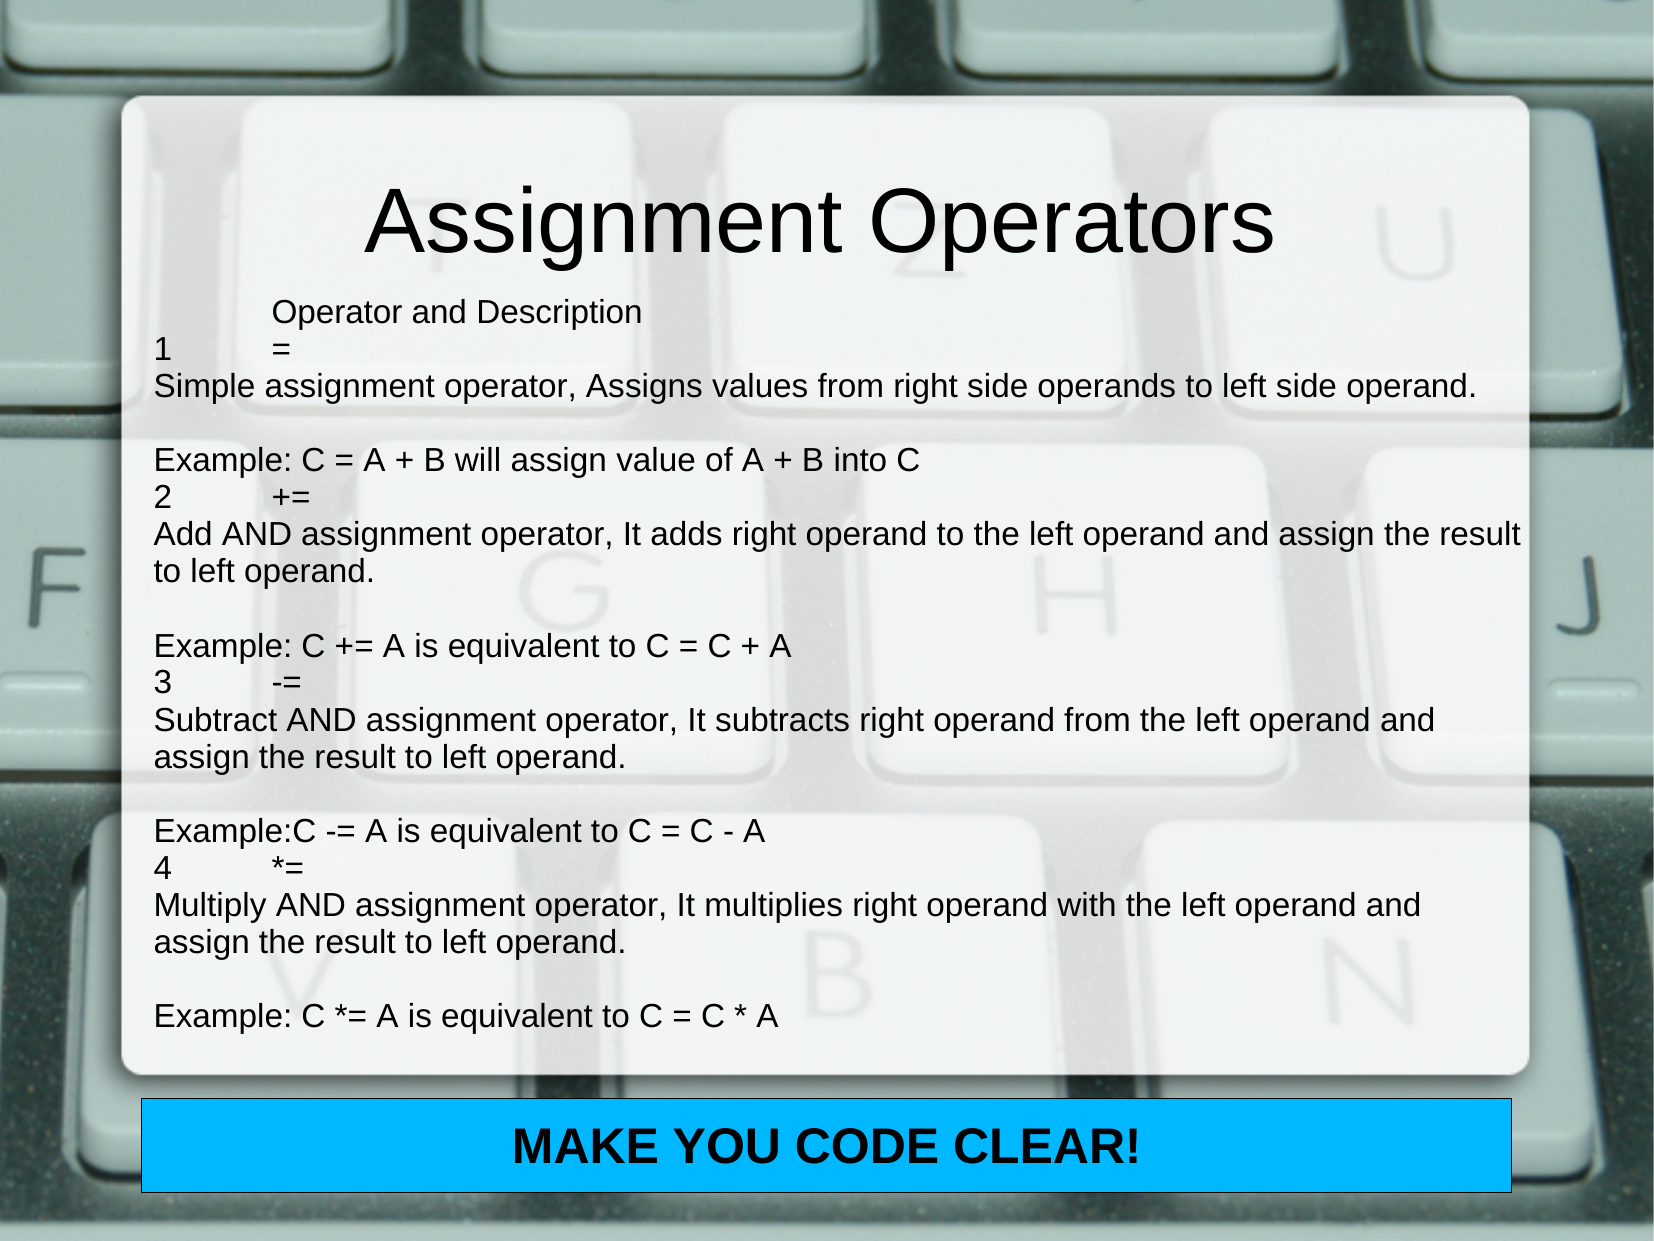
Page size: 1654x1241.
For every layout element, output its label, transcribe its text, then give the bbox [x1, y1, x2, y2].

title Assignment Operators [135, 117, 1506, 325]
text_box Operator and Description 1 = Simple assignment operator, Assigns values from right side operands to left side operand. Example: C = A + B will assign value of A + B into C 2 += Add AND assignment operator, It adds right operand to the left operand and assign the result to left operand. Example: C += A is equivalent to C = C + A 3 -= Subtract AND assignment operator, It subtracts right operand from the left operand and assign the result to left operand. Example:C -= A is equivalent to C = C - A 4 *= Multiply AND assignment operator, It multiplies right operand with the left operand and assign the result to left operand. Example: C *= A is equivalent to C = C * A [153, 293, 1654, 1241]
text_box MAKE YOU CODE CLEAR! [141, 1098, 1512, 1193]
picture [0, 0, 1654, 1241]
